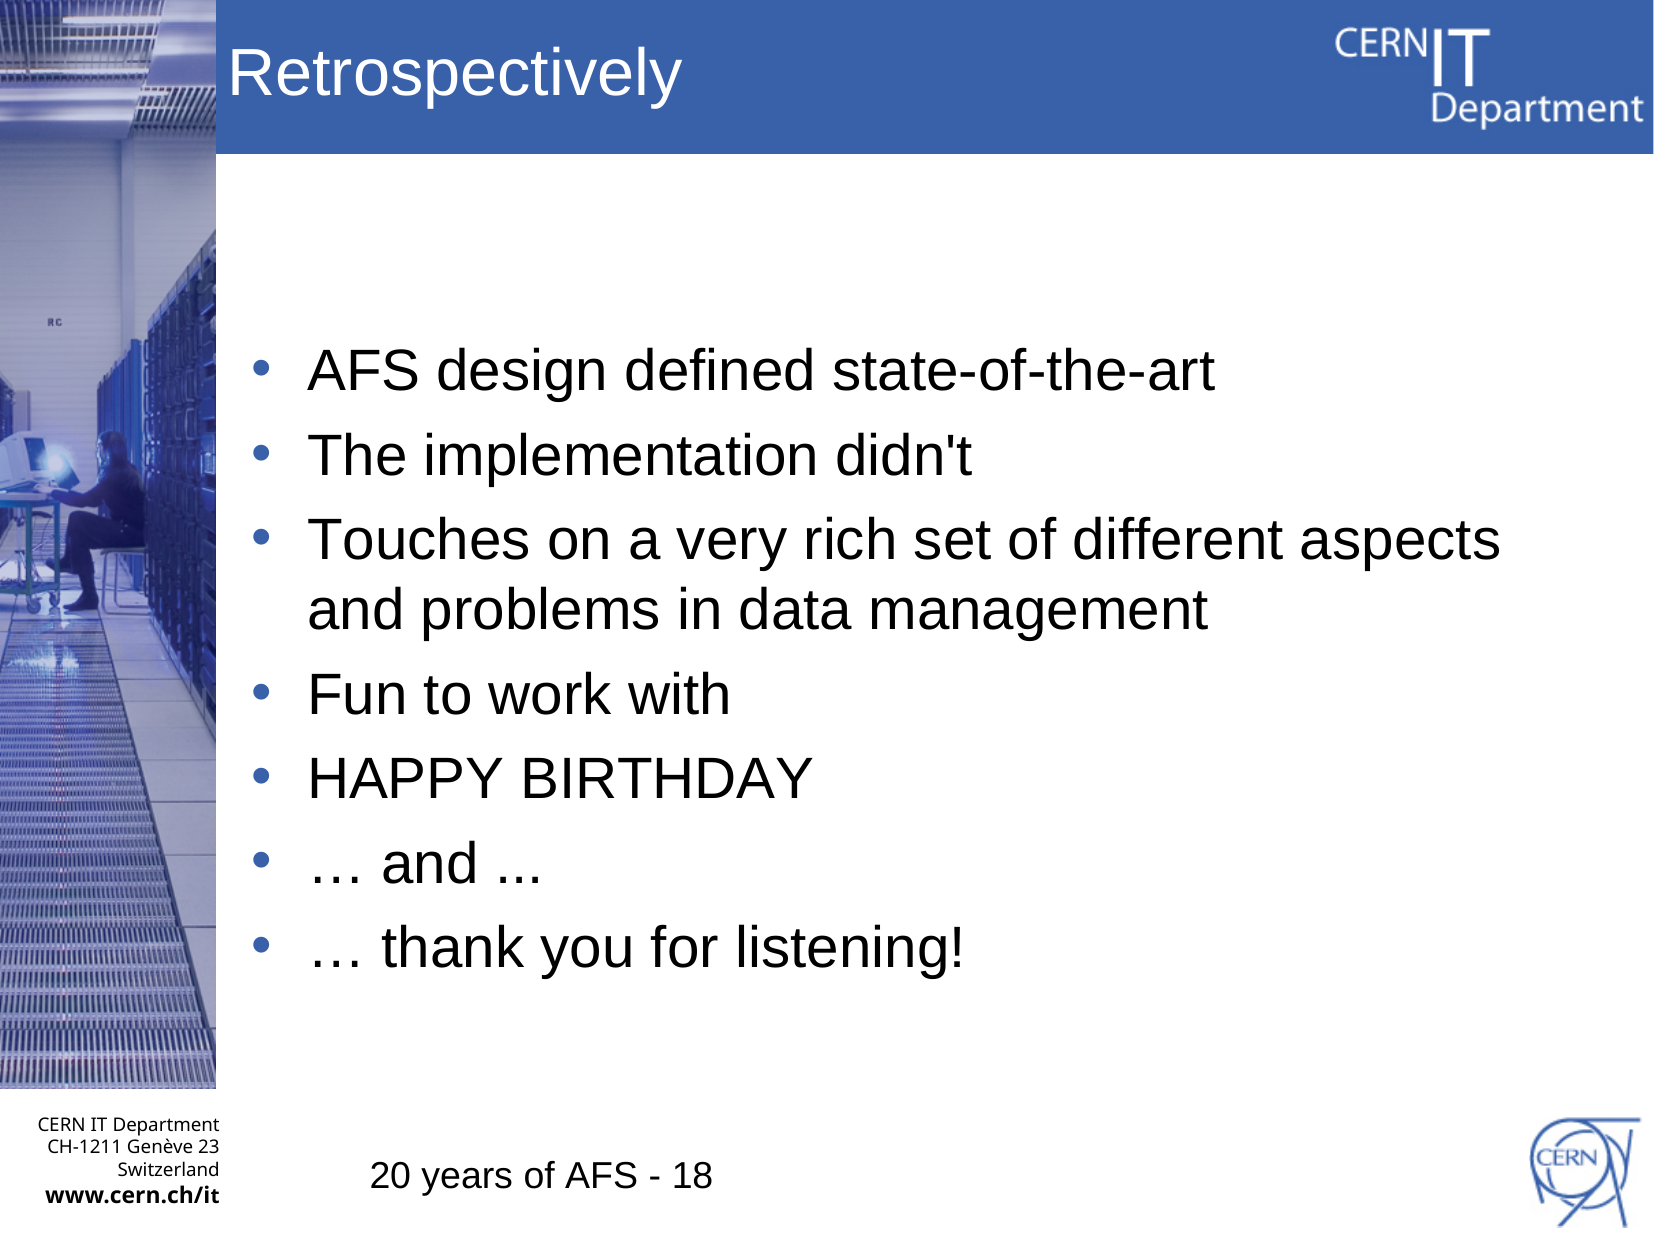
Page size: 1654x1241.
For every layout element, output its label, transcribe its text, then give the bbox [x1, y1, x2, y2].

list AFS design defined state-of-the-art The implementation didn't Touches on a very rich set of different aspects and problems in data management Fun to work with HAPPY BIRTHDAY … and ... … thank you for listening! [236, 324, 1565, 1144]
title Retrospectively [212, 0, 1126, 165]
picture [1529, 1116, 1642, 1228]
picture [1126, 0, 1654, 154]
